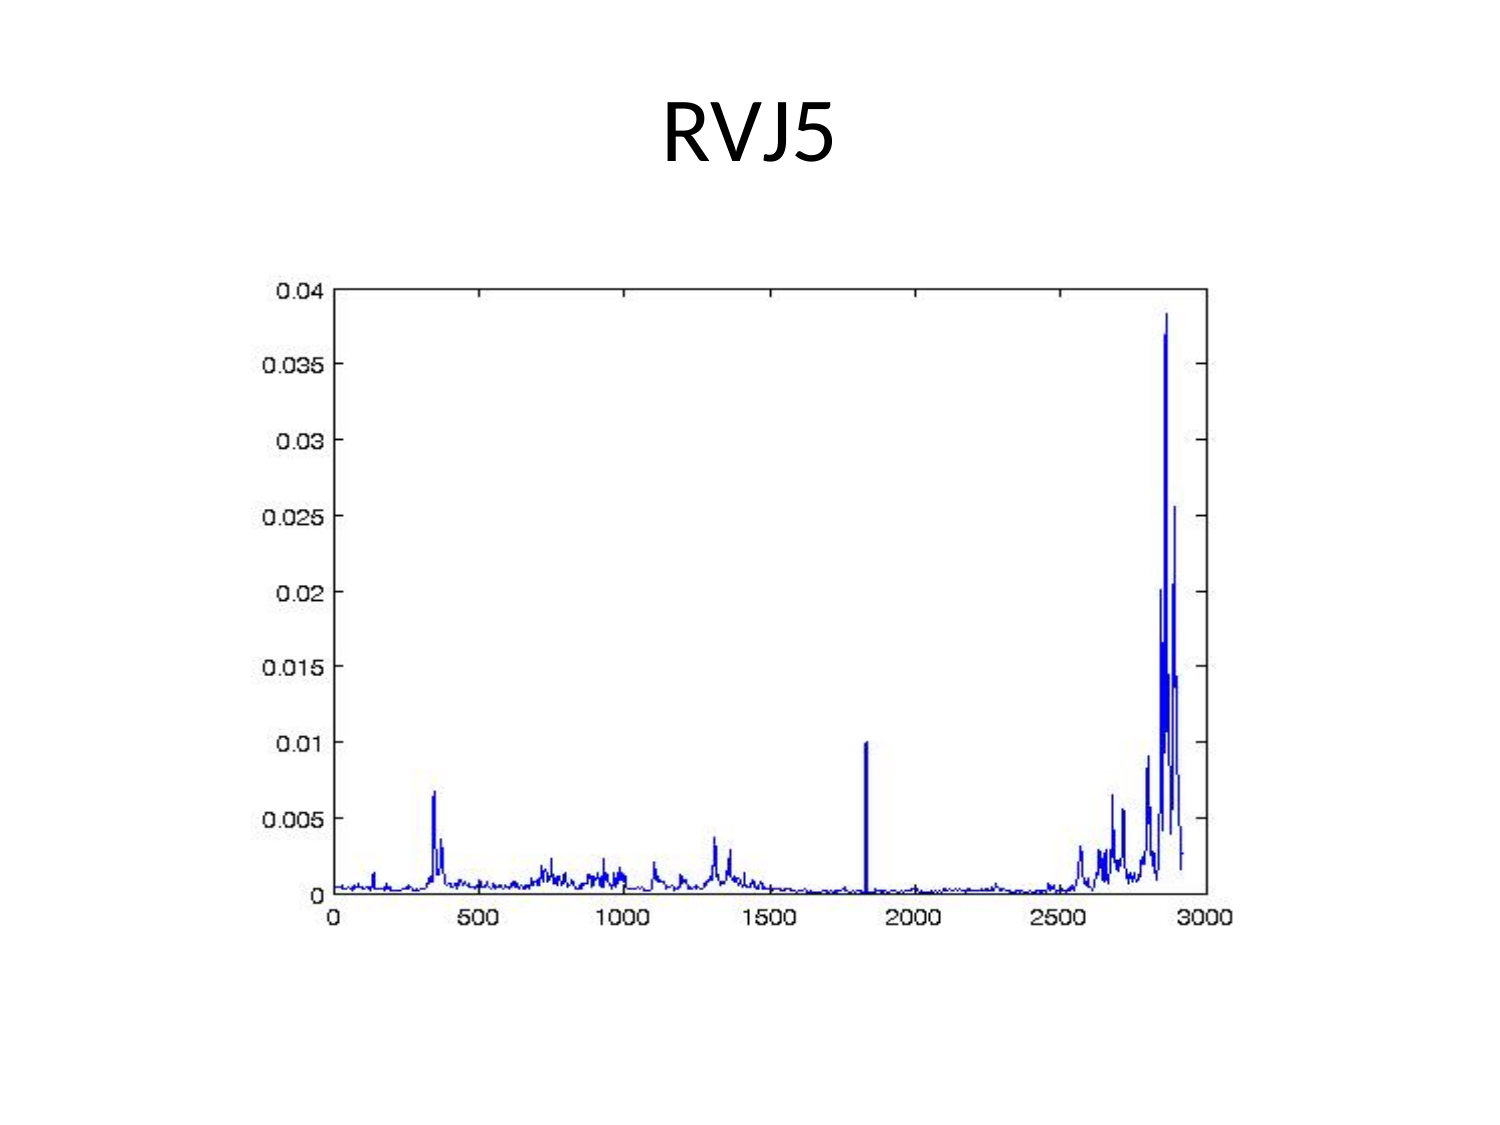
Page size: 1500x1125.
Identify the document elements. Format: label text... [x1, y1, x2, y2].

picture [187, 232, 1313, 976]
title RVJ5 [75, 28, 1426, 250]
